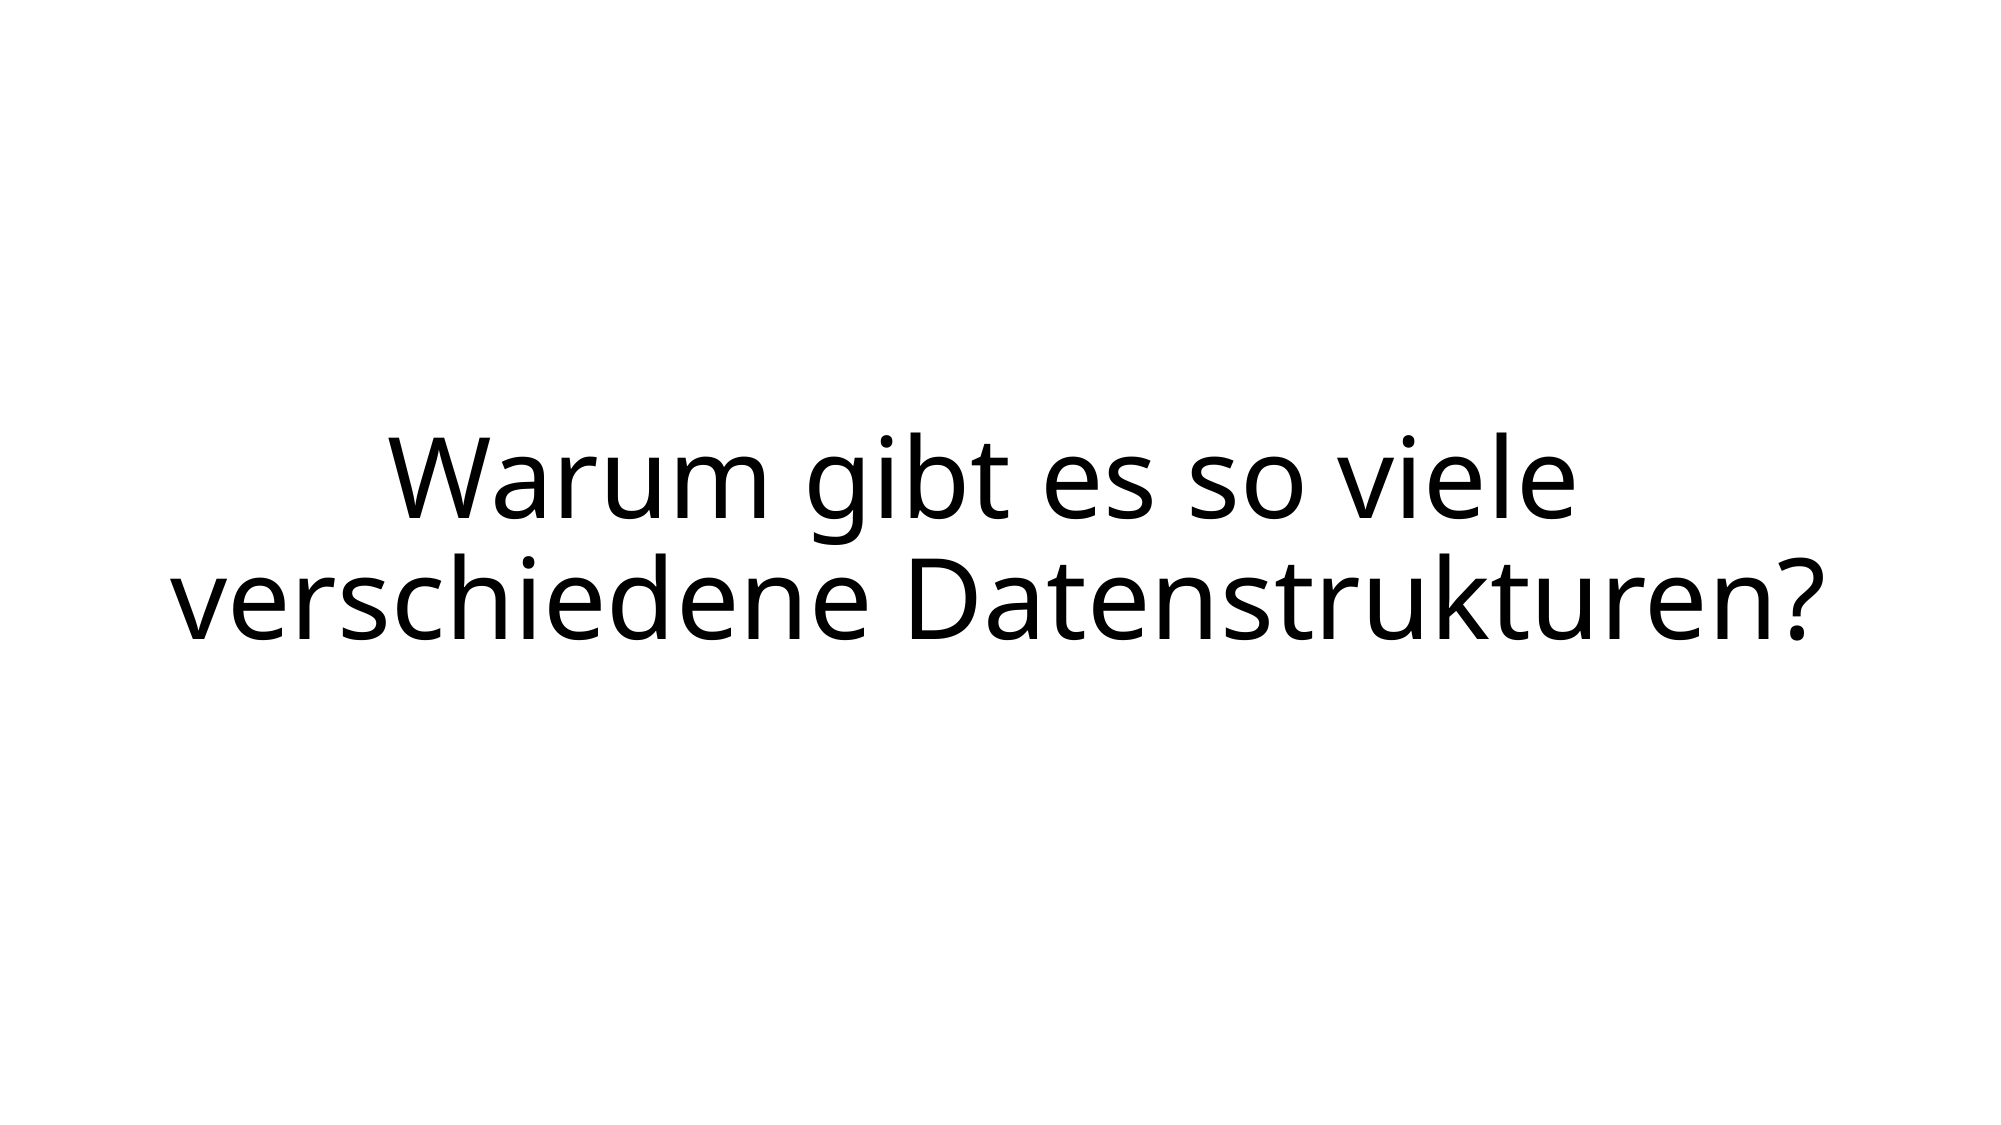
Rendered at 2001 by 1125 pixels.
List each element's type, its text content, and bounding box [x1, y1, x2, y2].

title Warum gibt es so viele verschiedene Datenstrukturen? [136, 280, 1862, 672]
